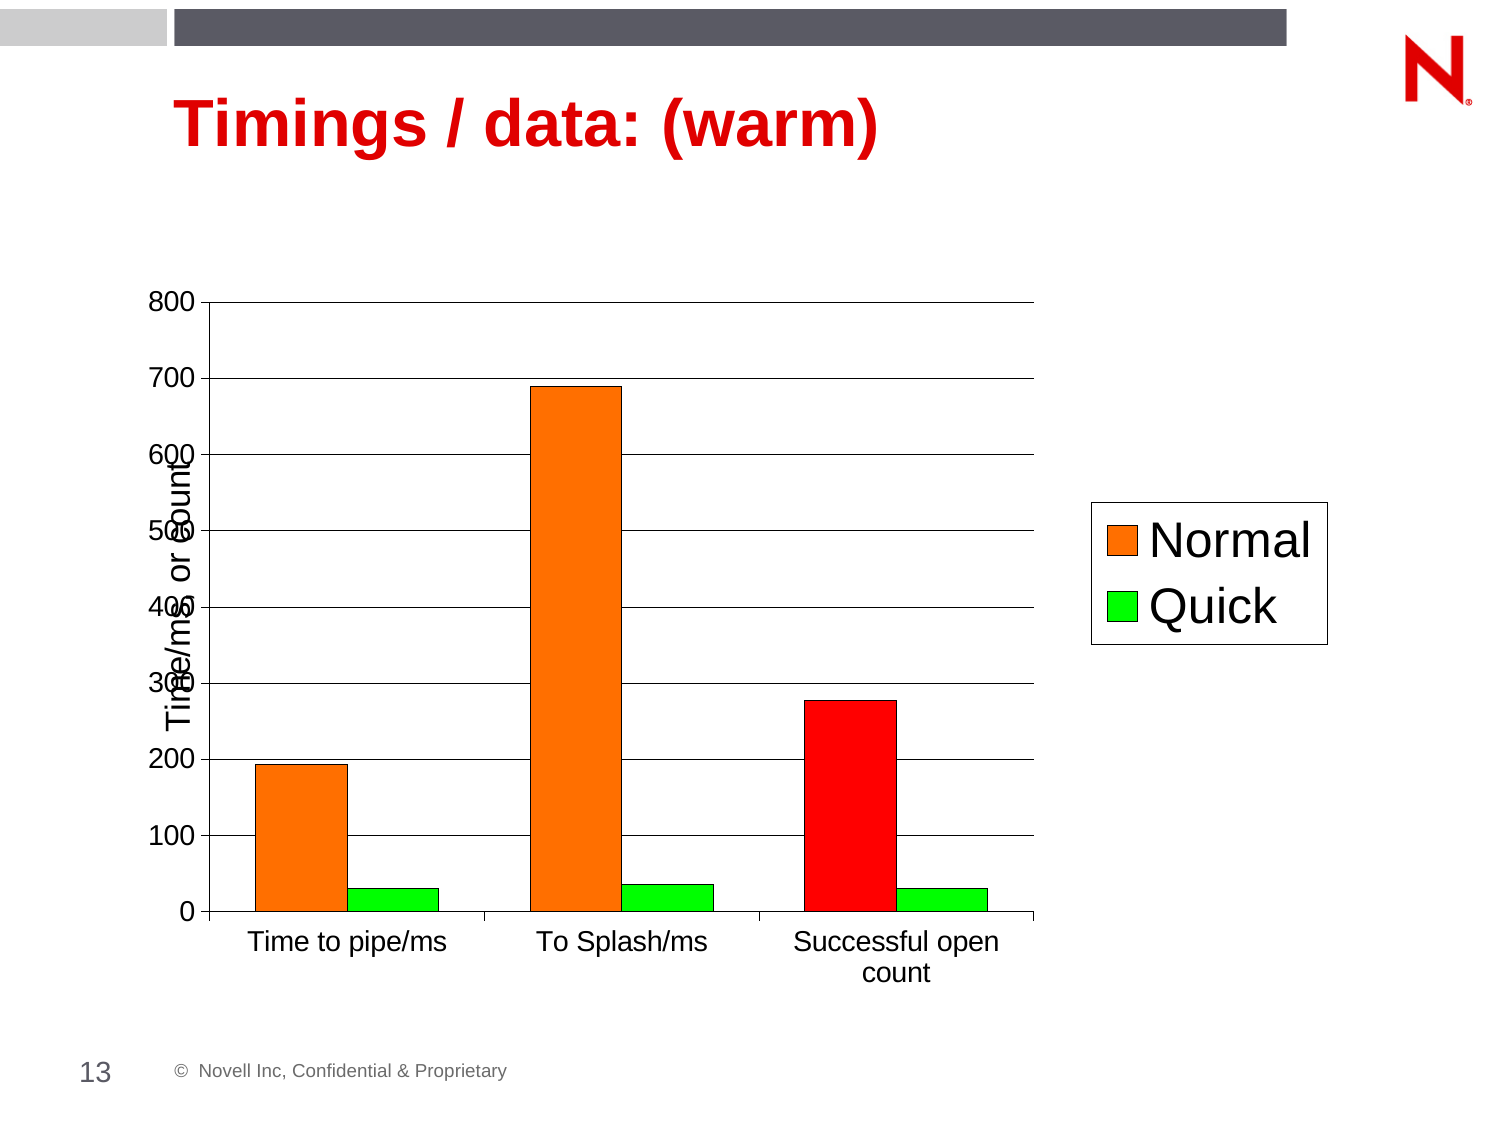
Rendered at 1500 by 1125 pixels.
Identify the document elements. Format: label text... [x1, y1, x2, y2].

title Timings / data: (warm) [173, 41, 1395, 205]
chart [121, 237, 1465, 1005]
picture [1403, 32, 1473, 107]
